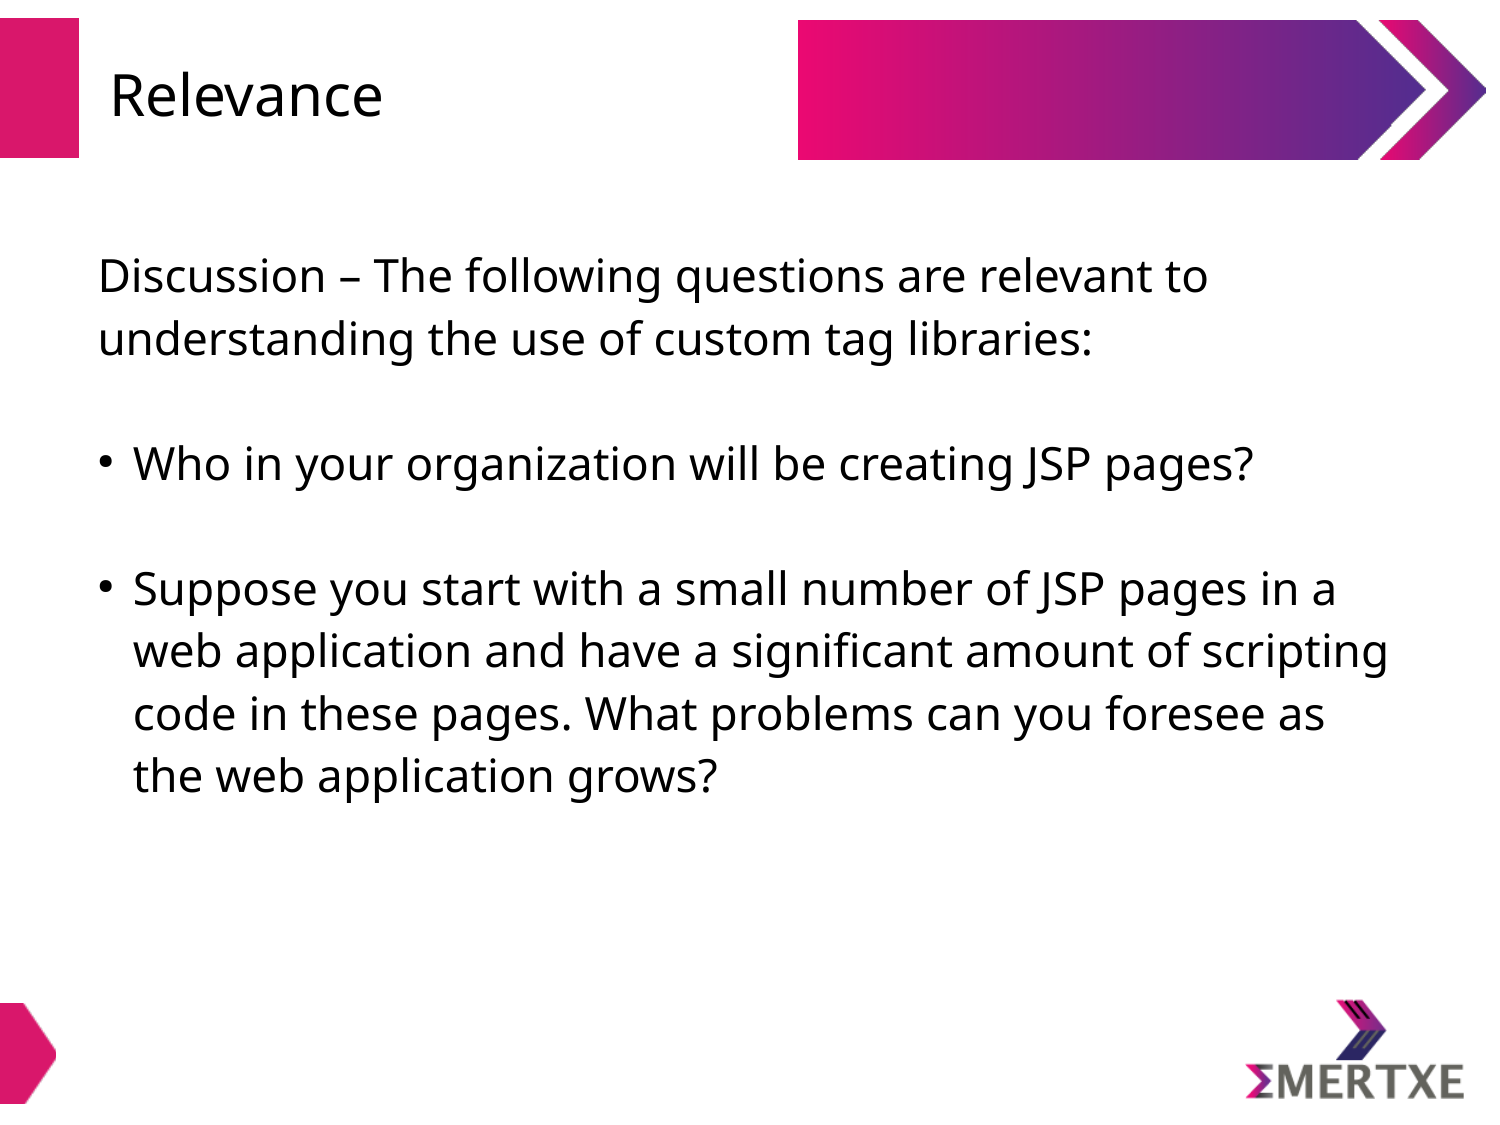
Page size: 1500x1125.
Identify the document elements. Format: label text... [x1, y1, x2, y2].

picture [1245, 996, 1465, 1099]
text_box Discussion – The following questions are relevant to understanding the use of custom tag libraries: Who in your organization will be creating JSP pages? Suppose you start with a small number of JSP pages in a web application and have a significant amount of scripting code in these pages. What problems can you foresee as the web application grows? [82, 236, 1406, 733]
text_box Relevance [94, 47, 733, 131]
picture [798, 20, 1486, 160]
